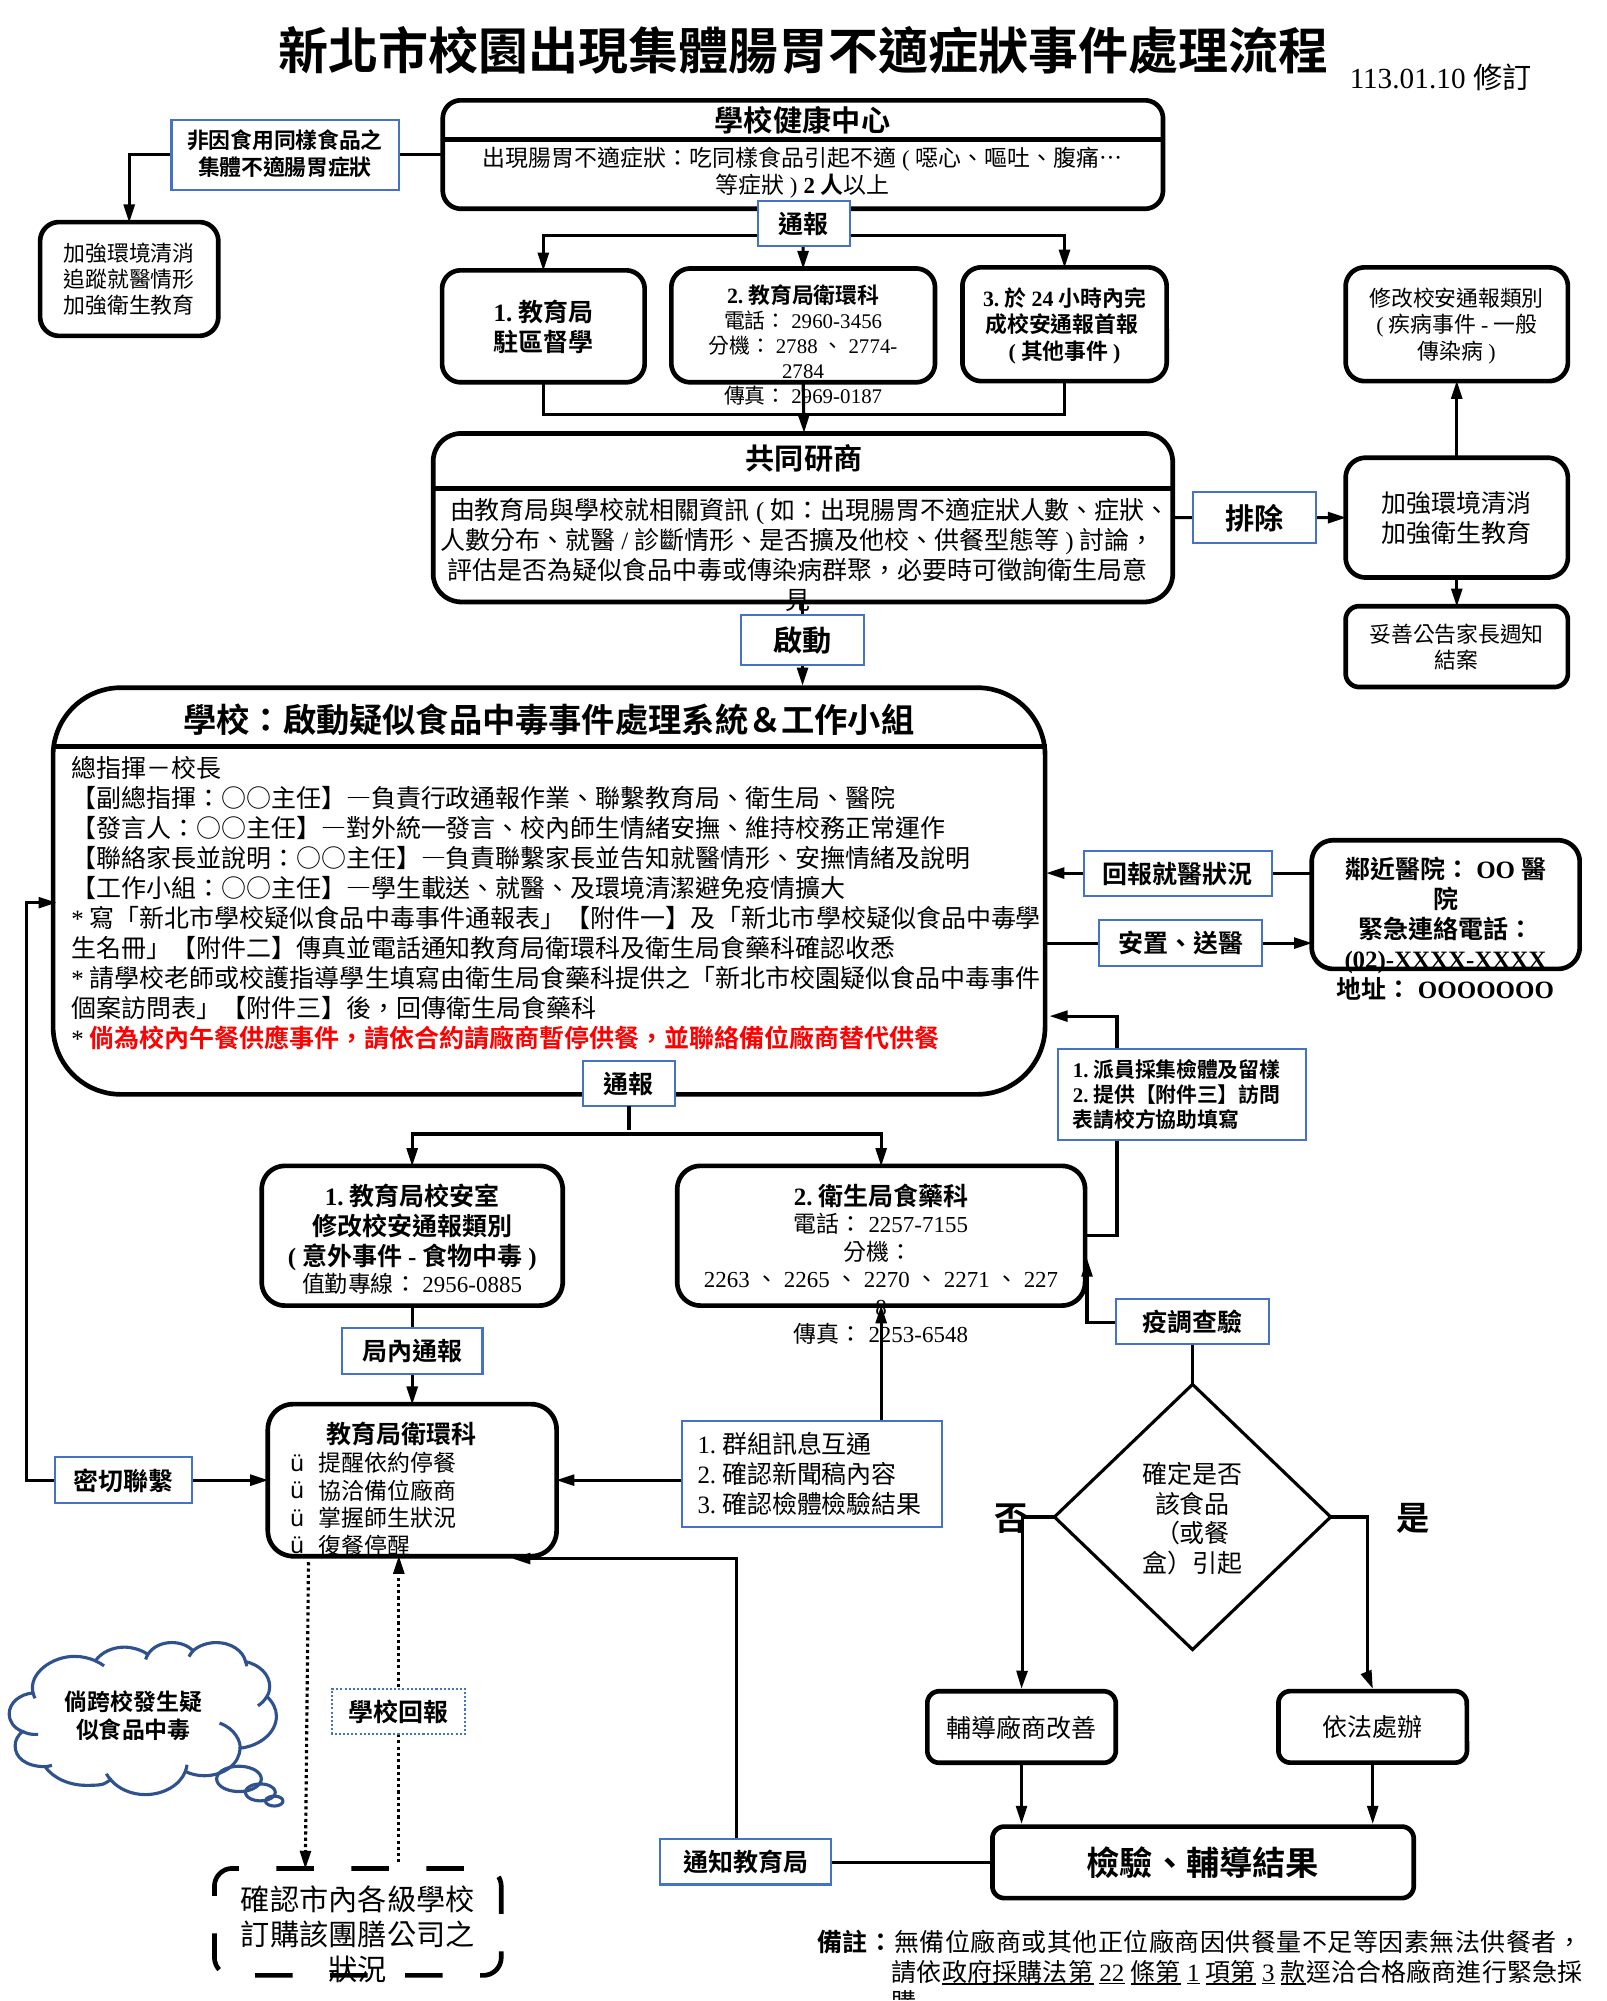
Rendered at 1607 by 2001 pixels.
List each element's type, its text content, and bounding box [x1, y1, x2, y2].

text_box 非因食用同樣食品之集體不適腸胃症狀 [171, 119, 399, 191]
text_box 由教育局與學校就相關資訊(如：出現腸胃不適症狀人數、症狀、人數分布、就醫/診斷情形、是否擴及他校、供餐型態等)討論，評估是否為疑似食品中毒或傳染病群聚，必要時可徵詢衛生局意見 [423, 486, 1172, 593]
text_box 通知教育局 [660, 1839, 831, 1885]
text_box 新北市校園出現集體腸胃不適症狀事件處理流程 [226, 12, 1380, 87]
text_box 加強環境清消 加強衛生教育 [1345, 457, 1568, 578]
text_box 學校健康中心 [512, 94, 1093, 145]
text_box 1.教育局 駐區督學 [442, 270, 645, 383]
text_box 密切聯繫 [54, 1457, 192, 1503]
text_box 是 [1381, 1489, 1412, 1545]
text_box 鄰近醫院：OO醫院 緊急連絡電話： (02)-XXXX-XXXX 地址：OOOOOOO [1311, 840, 1580, 969]
text_box 113.01.10修訂 [1334, 52, 1603, 103]
text_box 出現腸胃不適症狀：吃同樣食品引起不適(噁心、嘔吐、腹痛…等症狀) 2人以上 [460, 136, 1145, 207]
text_box 通報 [582, 1060, 676, 1107]
text_box 確認市內各級學校訂購該團膳公司之狀況 [214, 1868, 502, 1976]
text_box 確定是否該食品（或餐盒）引起 [1054, 1385, 1331, 1650]
text_box 2.教育局衛環科 電話：2960-3456 分機：2788、2774-2784 傳真：2969-0187 [671, 268, 936, 383]
text_box 共同研商 [506, 432, 1102, 484]
text_box 2.衛生局食藥科 電話：2257-7155 分機：2263、2265、2270、2271、2278 傳真：2253-6548 [677, 1165, 1086, 1306]
text_box 教育局衛環科 提醒依約停餐 協洽備位廠商 掌握師生狀況 復餐停醒 [267, 1404, 557, 1557]
text_box 備註：無備位廠商或其他正位廠商因供餐量不足等因素無法供餐者，請依政府採購法第22條第1項第3款逕洽合格廠商進行緊急採購 [802, 1918, 1599, 1995]
text_box 回報就醫狀況 [1083, 850, 1273, 897]
text_box 1.教育局校安室 修改校安通報類別 (意外事件-食物中毒) 值勤專線：2956-0885 [261, 1165, 563, 1306]
text_box 加強環境清消 追蹤就醫情形 加強衛生教育 [40, 222, 219, 336]
text_box 倘跨校發生疑似食品中毒 [9, 1642, 283, 1806]
text_box 1.群組訊息互通 2.確認新聞稿內容 3.確認檢體檢驗結果 [682, 1420, 942, 1527]
text_box 否 [979, 1489, 1010, 1546]
text_box 學校回報 [332, 1688, 466, 1734]
text_box 排除 [1192, 492, 1317, 543]
text_box 局內通報 [341, 1328, 483, 1374]
text_box 通報 [757, 200, 851, 247]
text_box 學校：啟動疑似食品中毒事件處理系統＆工作小組 [70, 691, 1029, 743]
text_box 疫調查驗 [1115, 1299, 1270, 1345]
text_box 1.派員採集檢體及留樣 2.提供【附件三】訪問表請校方協助填寫 [1057, 1048, 1307, 1140]
text_box 3.於24小時內完成校安通報首報(其他事件) [962, 267, 1167, 382]
text_box 修改校安通報類別 (疾病事件-一般傳染病) [1345, 267, 1568, 382]
text_box 啟動 [741, 614, 864, 666]
text_box 總指揮－校長 【副總指揮：○○主任】—負責行政通報作業、聯繫教育局、衛生局、醫院 【發言人：○○主任】—對外統一發言、校內師生情緒安撫、維持校務正常運作 【聯絡家長並說明：○○主任】—負責聯繫家長並告知就醫情形、安撫情緒及說明 【工作小組：○○主任】—學生載送、就醫、及環境清潔避免疫情擴大 *寫「新北市學校疑似食品中毒事件通報表」【附件一】及「新北市學校疑似食品中毒學生名冊」【附件二】傳真並電話通知教育局衛環科及衛生局食藥科確認收悉 *請學校老師或校護指導學生填寫由衛生局食藥科提供之「新北市校園疑似食品中毒事件個案訪問表」【附件三】後，回傳衛生局食藥科 *倘為校內午餐供應事件，請依合約請廠商暫停供餐，並聯絡備位廠商替代供餐 [56, 745, 1057, 1060]
text_box 妥善公告家長週知 結案 [1345, 606, 1568, 687]
text_box 依法處辦 [1278, 1691, 1467, 1763]
text_box 輔導廠商改善 [927, 1691, 1116, 1763]
text_box 安置、送醫 [1099, 920, 1263, 966]
text_box 檢驗、輔導結果 [992, 1826, 1414, 1899]
